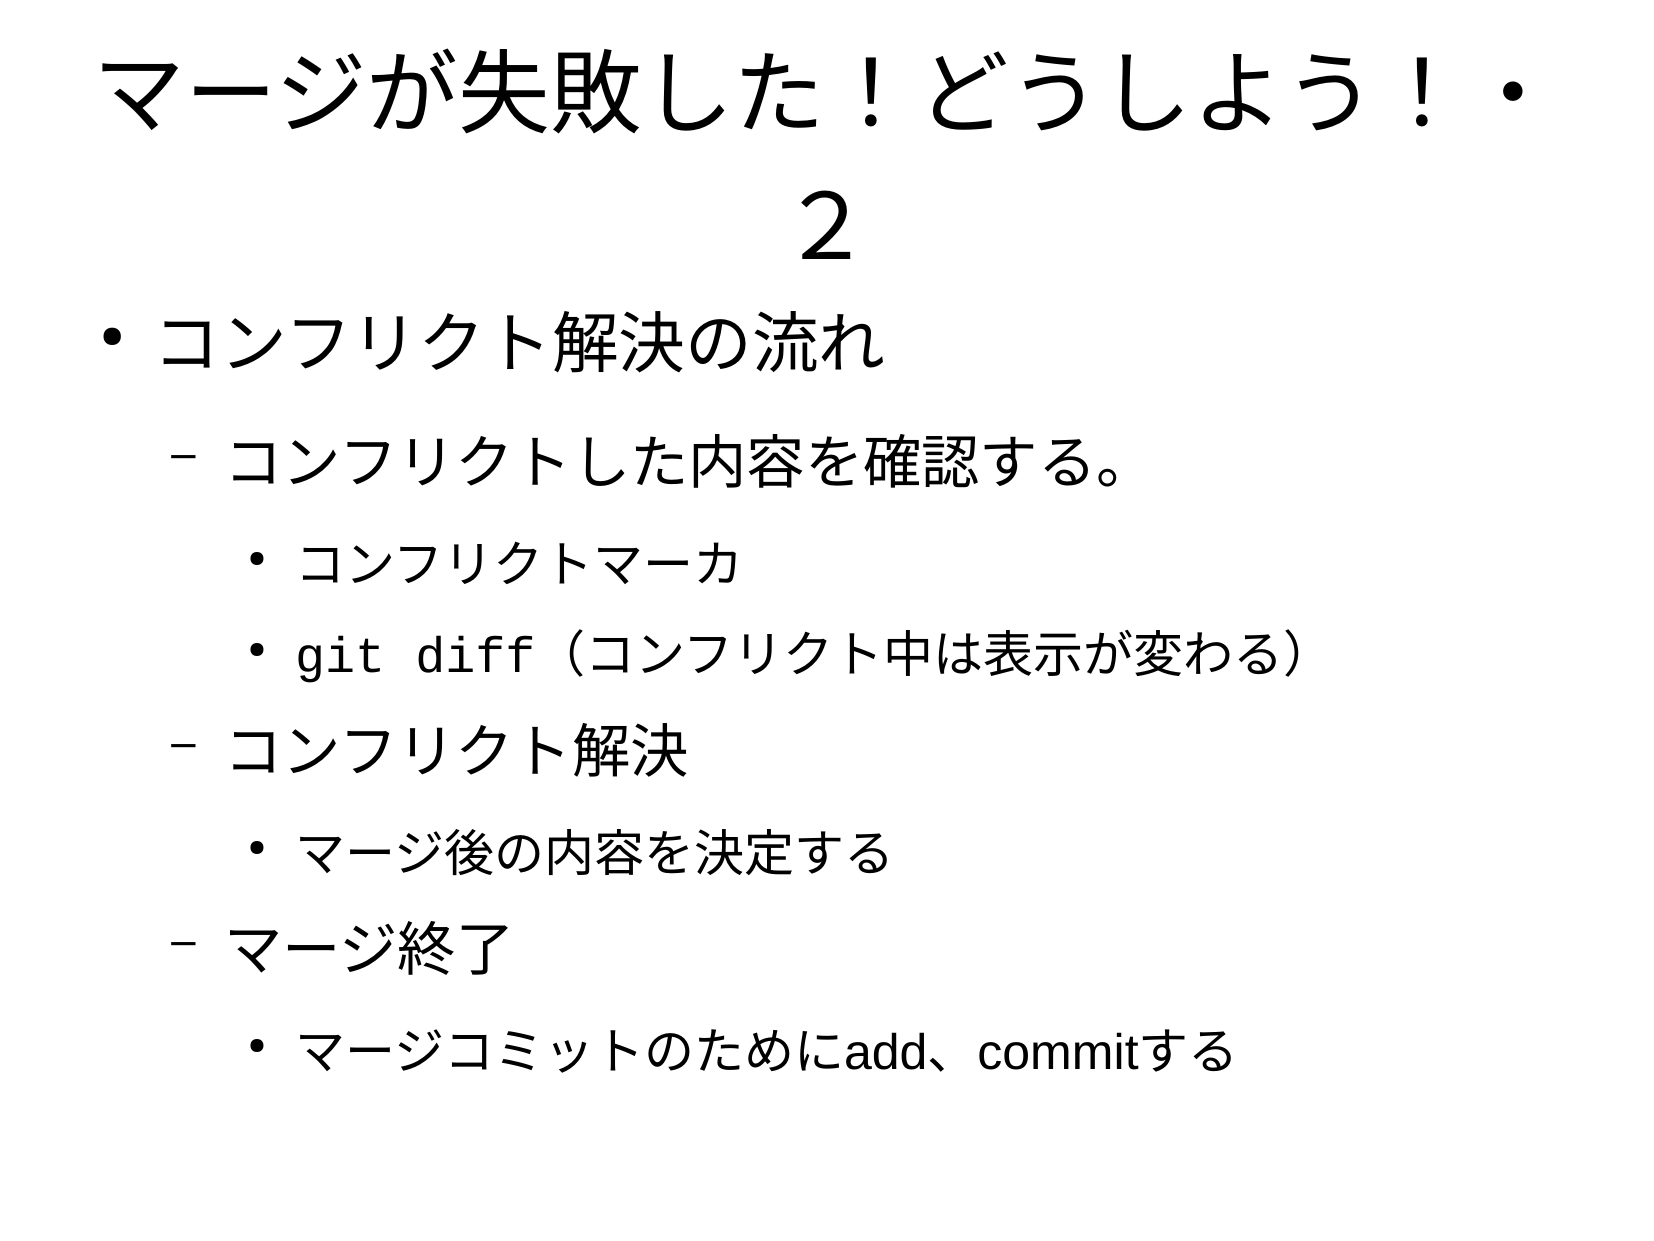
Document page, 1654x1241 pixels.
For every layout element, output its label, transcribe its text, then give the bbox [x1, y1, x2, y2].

title マージが失敗した！どうしよう！・２ [82, 49, 1571, 257]
list コンフリクト解決の流れ コンフリクトした内容を確認する。 コンフリクトマーカ git diff（コンフリクト中は表示が変わる） コンフリクト解決 マージ後の内容を決定する マージ終了 マージコミットのためにadd、commitする [82, 290, 1538, 1193]
